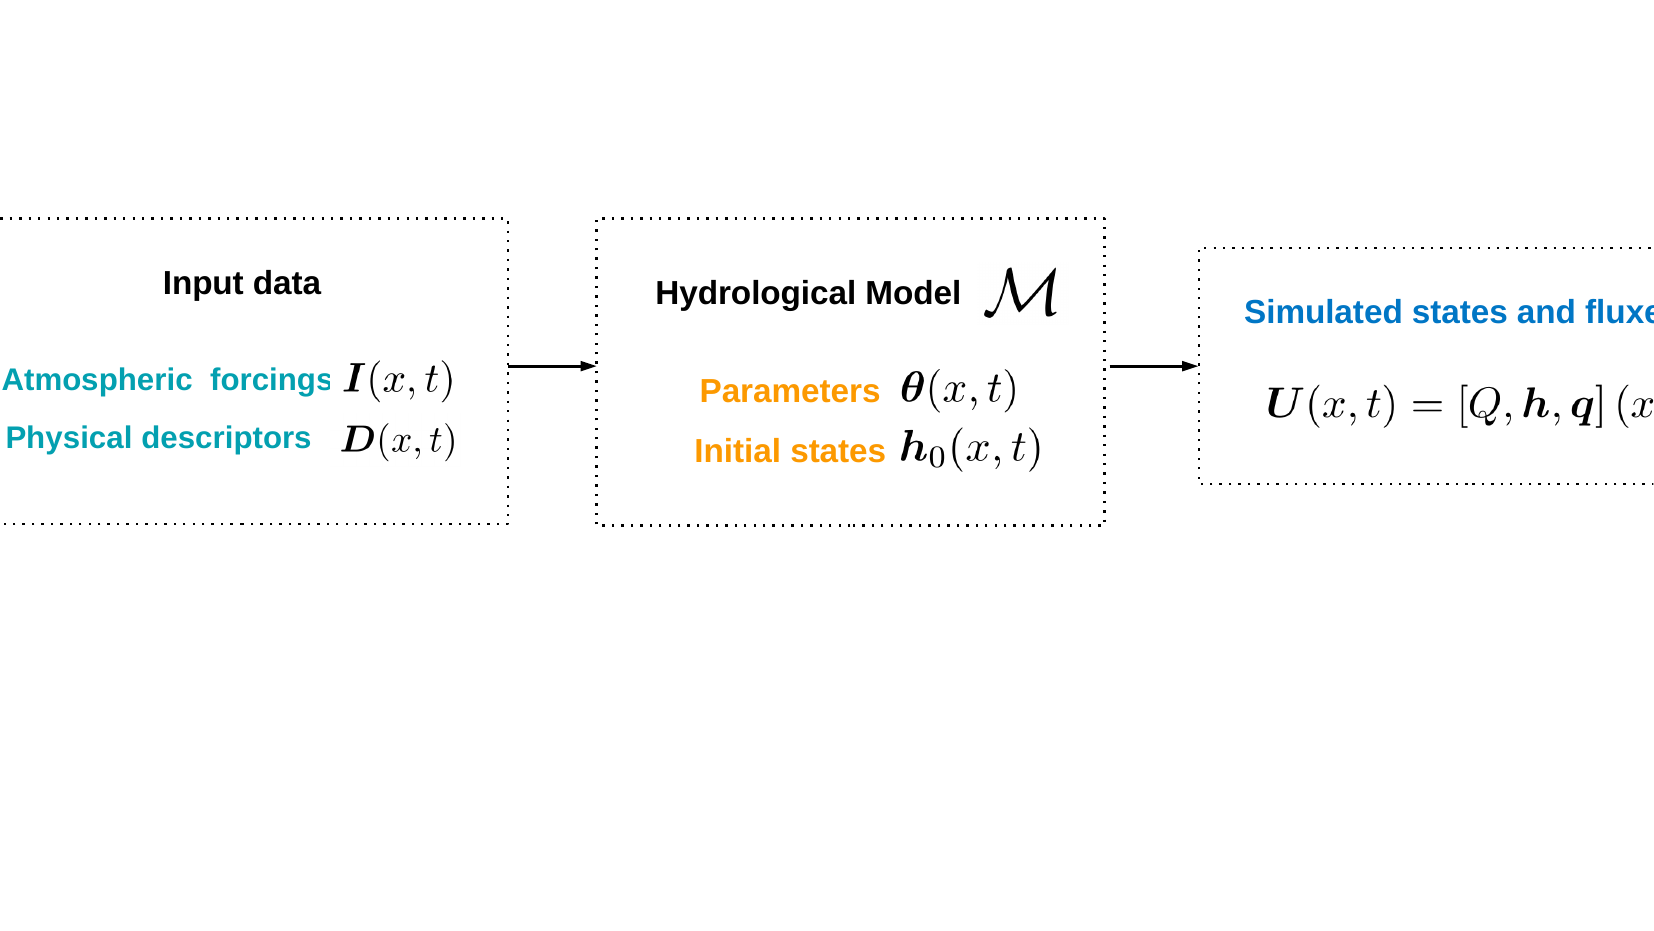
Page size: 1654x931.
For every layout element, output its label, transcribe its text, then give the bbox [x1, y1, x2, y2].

picture [893, 364, 1022, 417]
text_box Input data Atmospheric forcings Physical descriptors [0, 218, 508, 525]
picture [330, 352, 461, 408]
text_box Hydrological Model Parameters Initial states [596, 218, 1105, 526]
picture [977, 262, 1069, 325]
picture [330, 413, 461, 467]
picture [1251, 366, 1654, 439]
text_box Simulated states and fluxes [1198, 248, 1654, 485]
picture [885, 419, 1046, 479]
